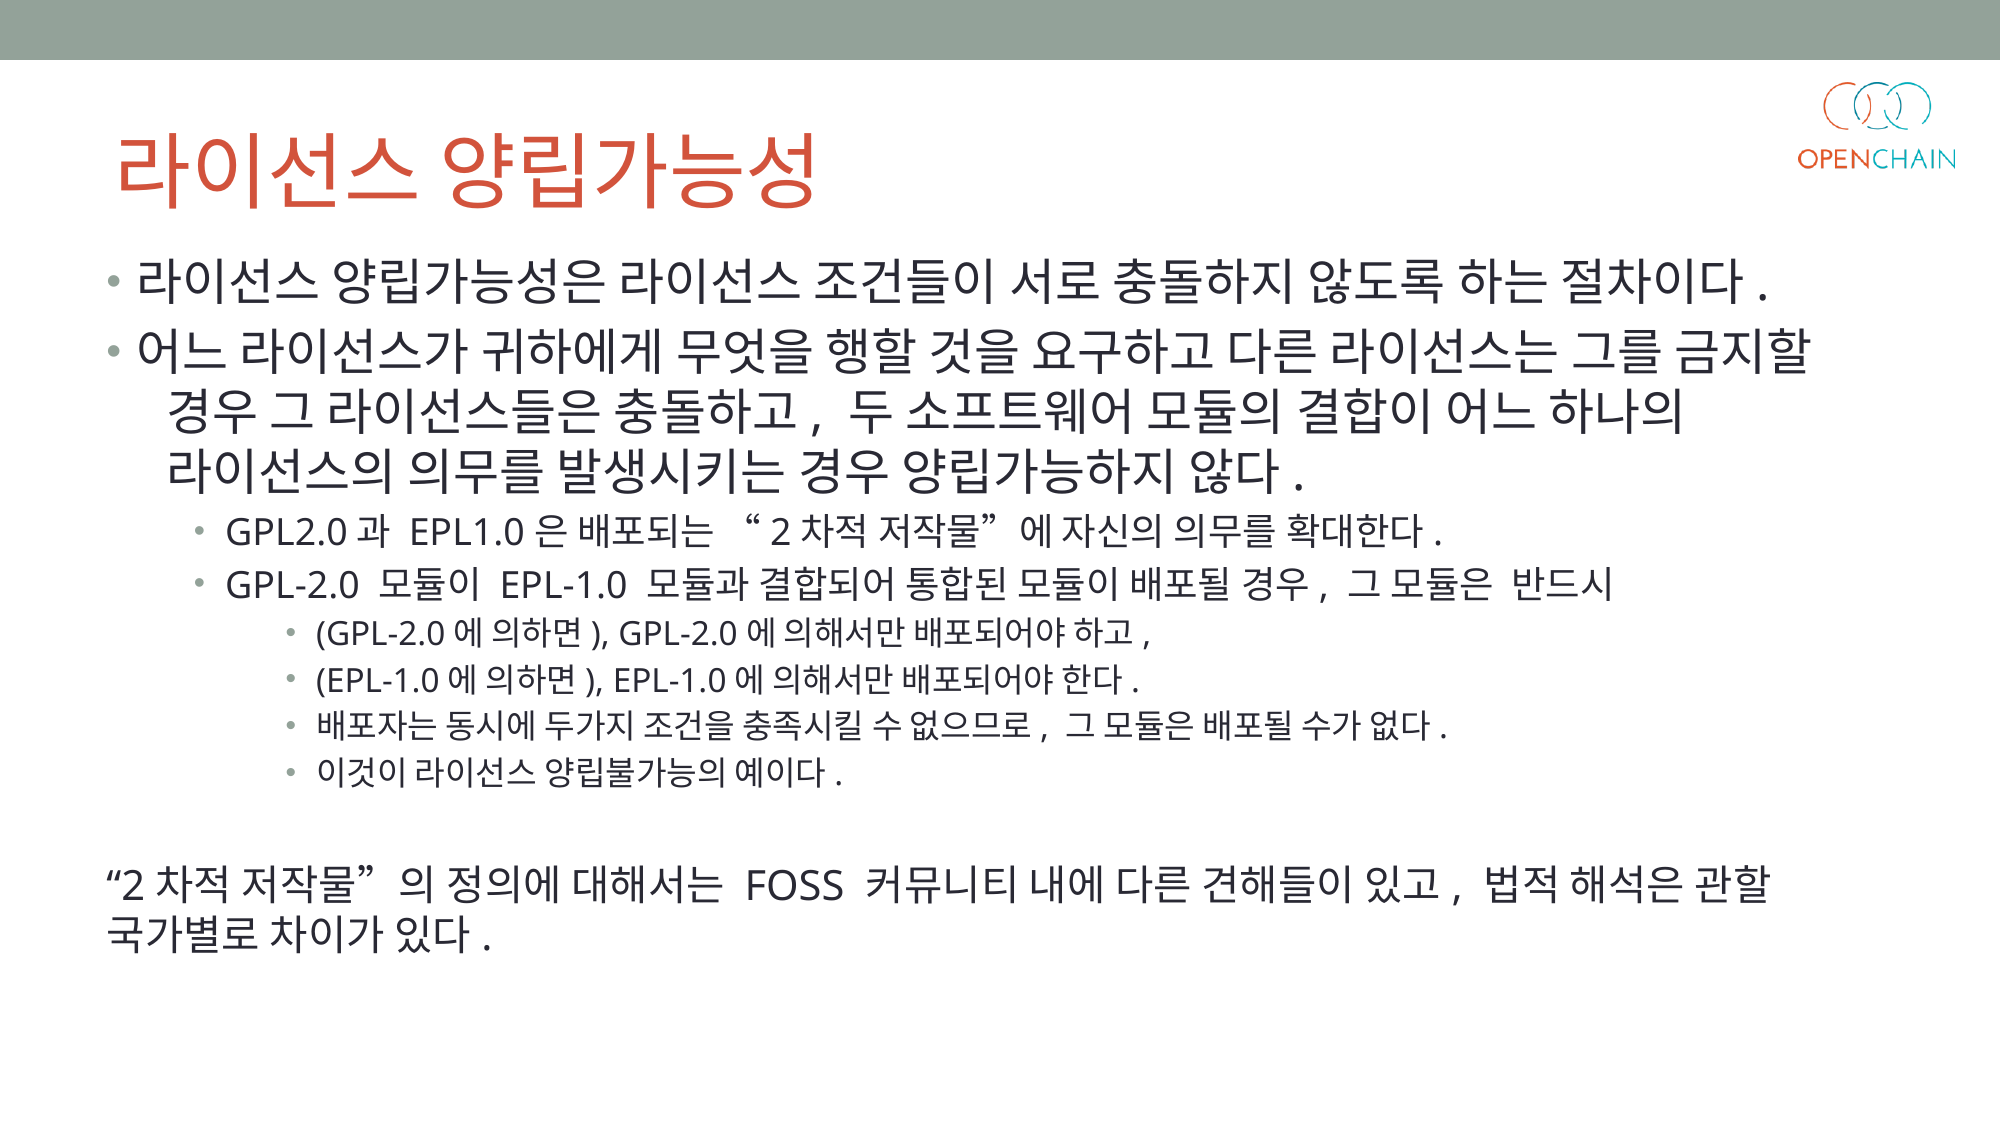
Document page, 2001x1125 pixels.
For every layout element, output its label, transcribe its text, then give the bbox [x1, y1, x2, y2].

title 라이선스 양립가능성 [99, 87, 1900, 251]
list 라이선스 양립가능성은 라이선스 조건들이 서로 충돌하지 않도록 하는 절차이다. 어느 라이선스가 귀하에게 무엇을 행할 것을 요구하고 다른 라이선스는 그를 금지할 경우 그 라이선스들은 충돌하고, 두 소프트웨어 모듈의 결합이 어느 하나의 라이선스의 의무를 발생시키는 경우 양립가능하지 않다. GPL2.0과 EPL1.0은 배포되는 “2차적 저작물”에 자신의 의무를 확대한다. GPL-2.0 모듈이 EPL-1.0 모듈과 결합되어 통합된 모듈이 배포될 경우, 그 모듈은 반드시 (GPL-2.0에 의하면), GPL-2.0에 의해서만 배포되어야 하고, (EPL-1.0에 의하면), EPL-1.0에 의해서만 배포되어야 한다. 배포자는 동시에 두가지 조건을 충족시킬 수 없으므로, 그 모듈은 배포될 수가 없다. 이것이 라이선스 양립불가능의 예이다. “2차적 저작물”의 정의에 대해서는 FOSS 커뮤니티 내에 다른 견해들이 있고, 법적 해석은 관할 국가별로 차이가 있다. [91, 243, 1863, 1093]
